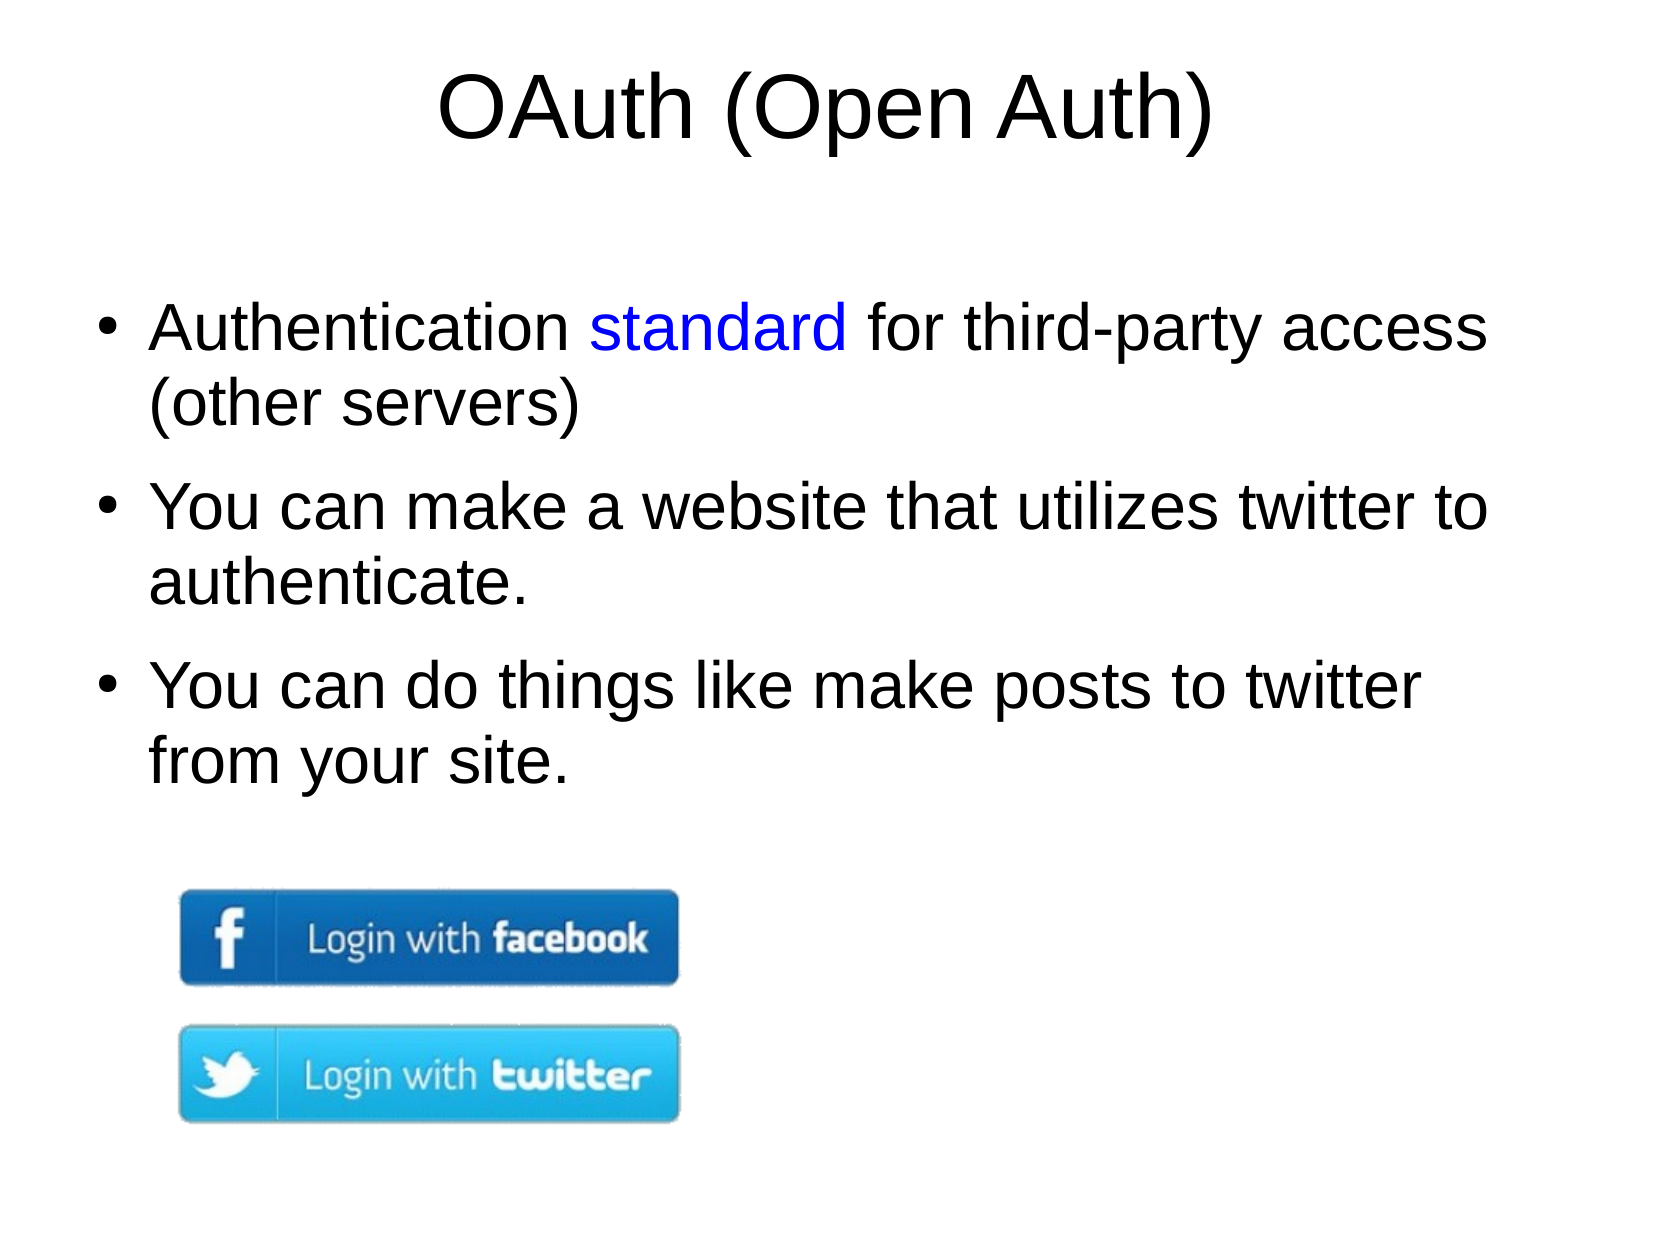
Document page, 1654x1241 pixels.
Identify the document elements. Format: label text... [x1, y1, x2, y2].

picture [161, 875, 691, 1141]
list Authentication standard for third-party access (other servers) You can make a website that utilizes twitter to authenticate. You can do things like make posts to twitter from your site. [78, 290, 1567, 1010]
title OAuth (Open Auth) [82, 2, 1571, 211]
